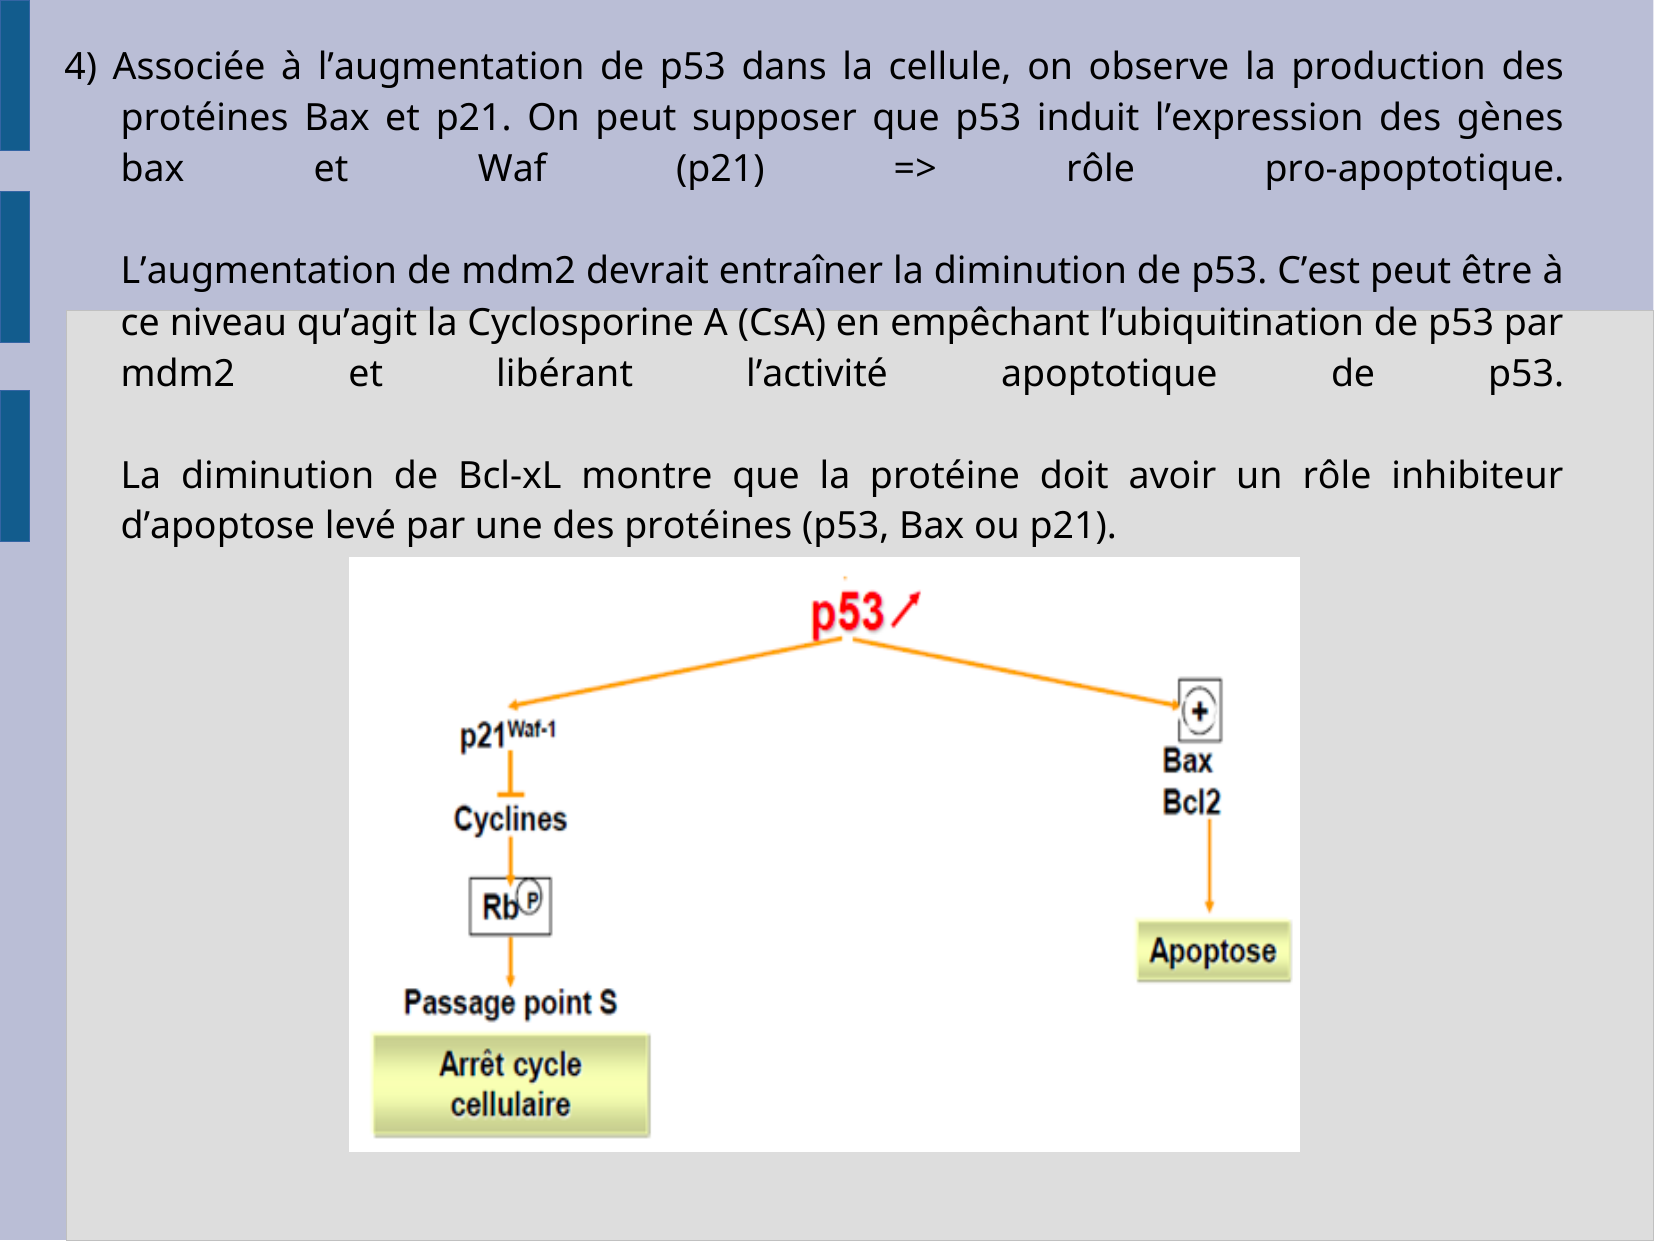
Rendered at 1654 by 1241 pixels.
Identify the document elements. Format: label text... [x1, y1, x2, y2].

picture [349, 557, 1300, 1152]
title 4) Associée à l’augmentation de p53 dans la cellule, on observe la production des protéines Bax et p21. On peut supposer que p53 induit l’expression des gènes bax et Waf (p21) => rôle pro-apoptotique. L’augmentation de mdm2 devrait entraîner la diminution de p53. C’est peut être à ce niveau qu’agit la Cyclosporine A (CsA) en empêchant l’ubiquitination de p53 par mdm2 et libérant l’activité apoptotique de p53. La diminution de Bcl-xL montre que la protéine doit avoir un rôle inhibiteur d’apoptose levé par une des protéines (p53, Bax ou p21). [64, 73, 1565, 517]
